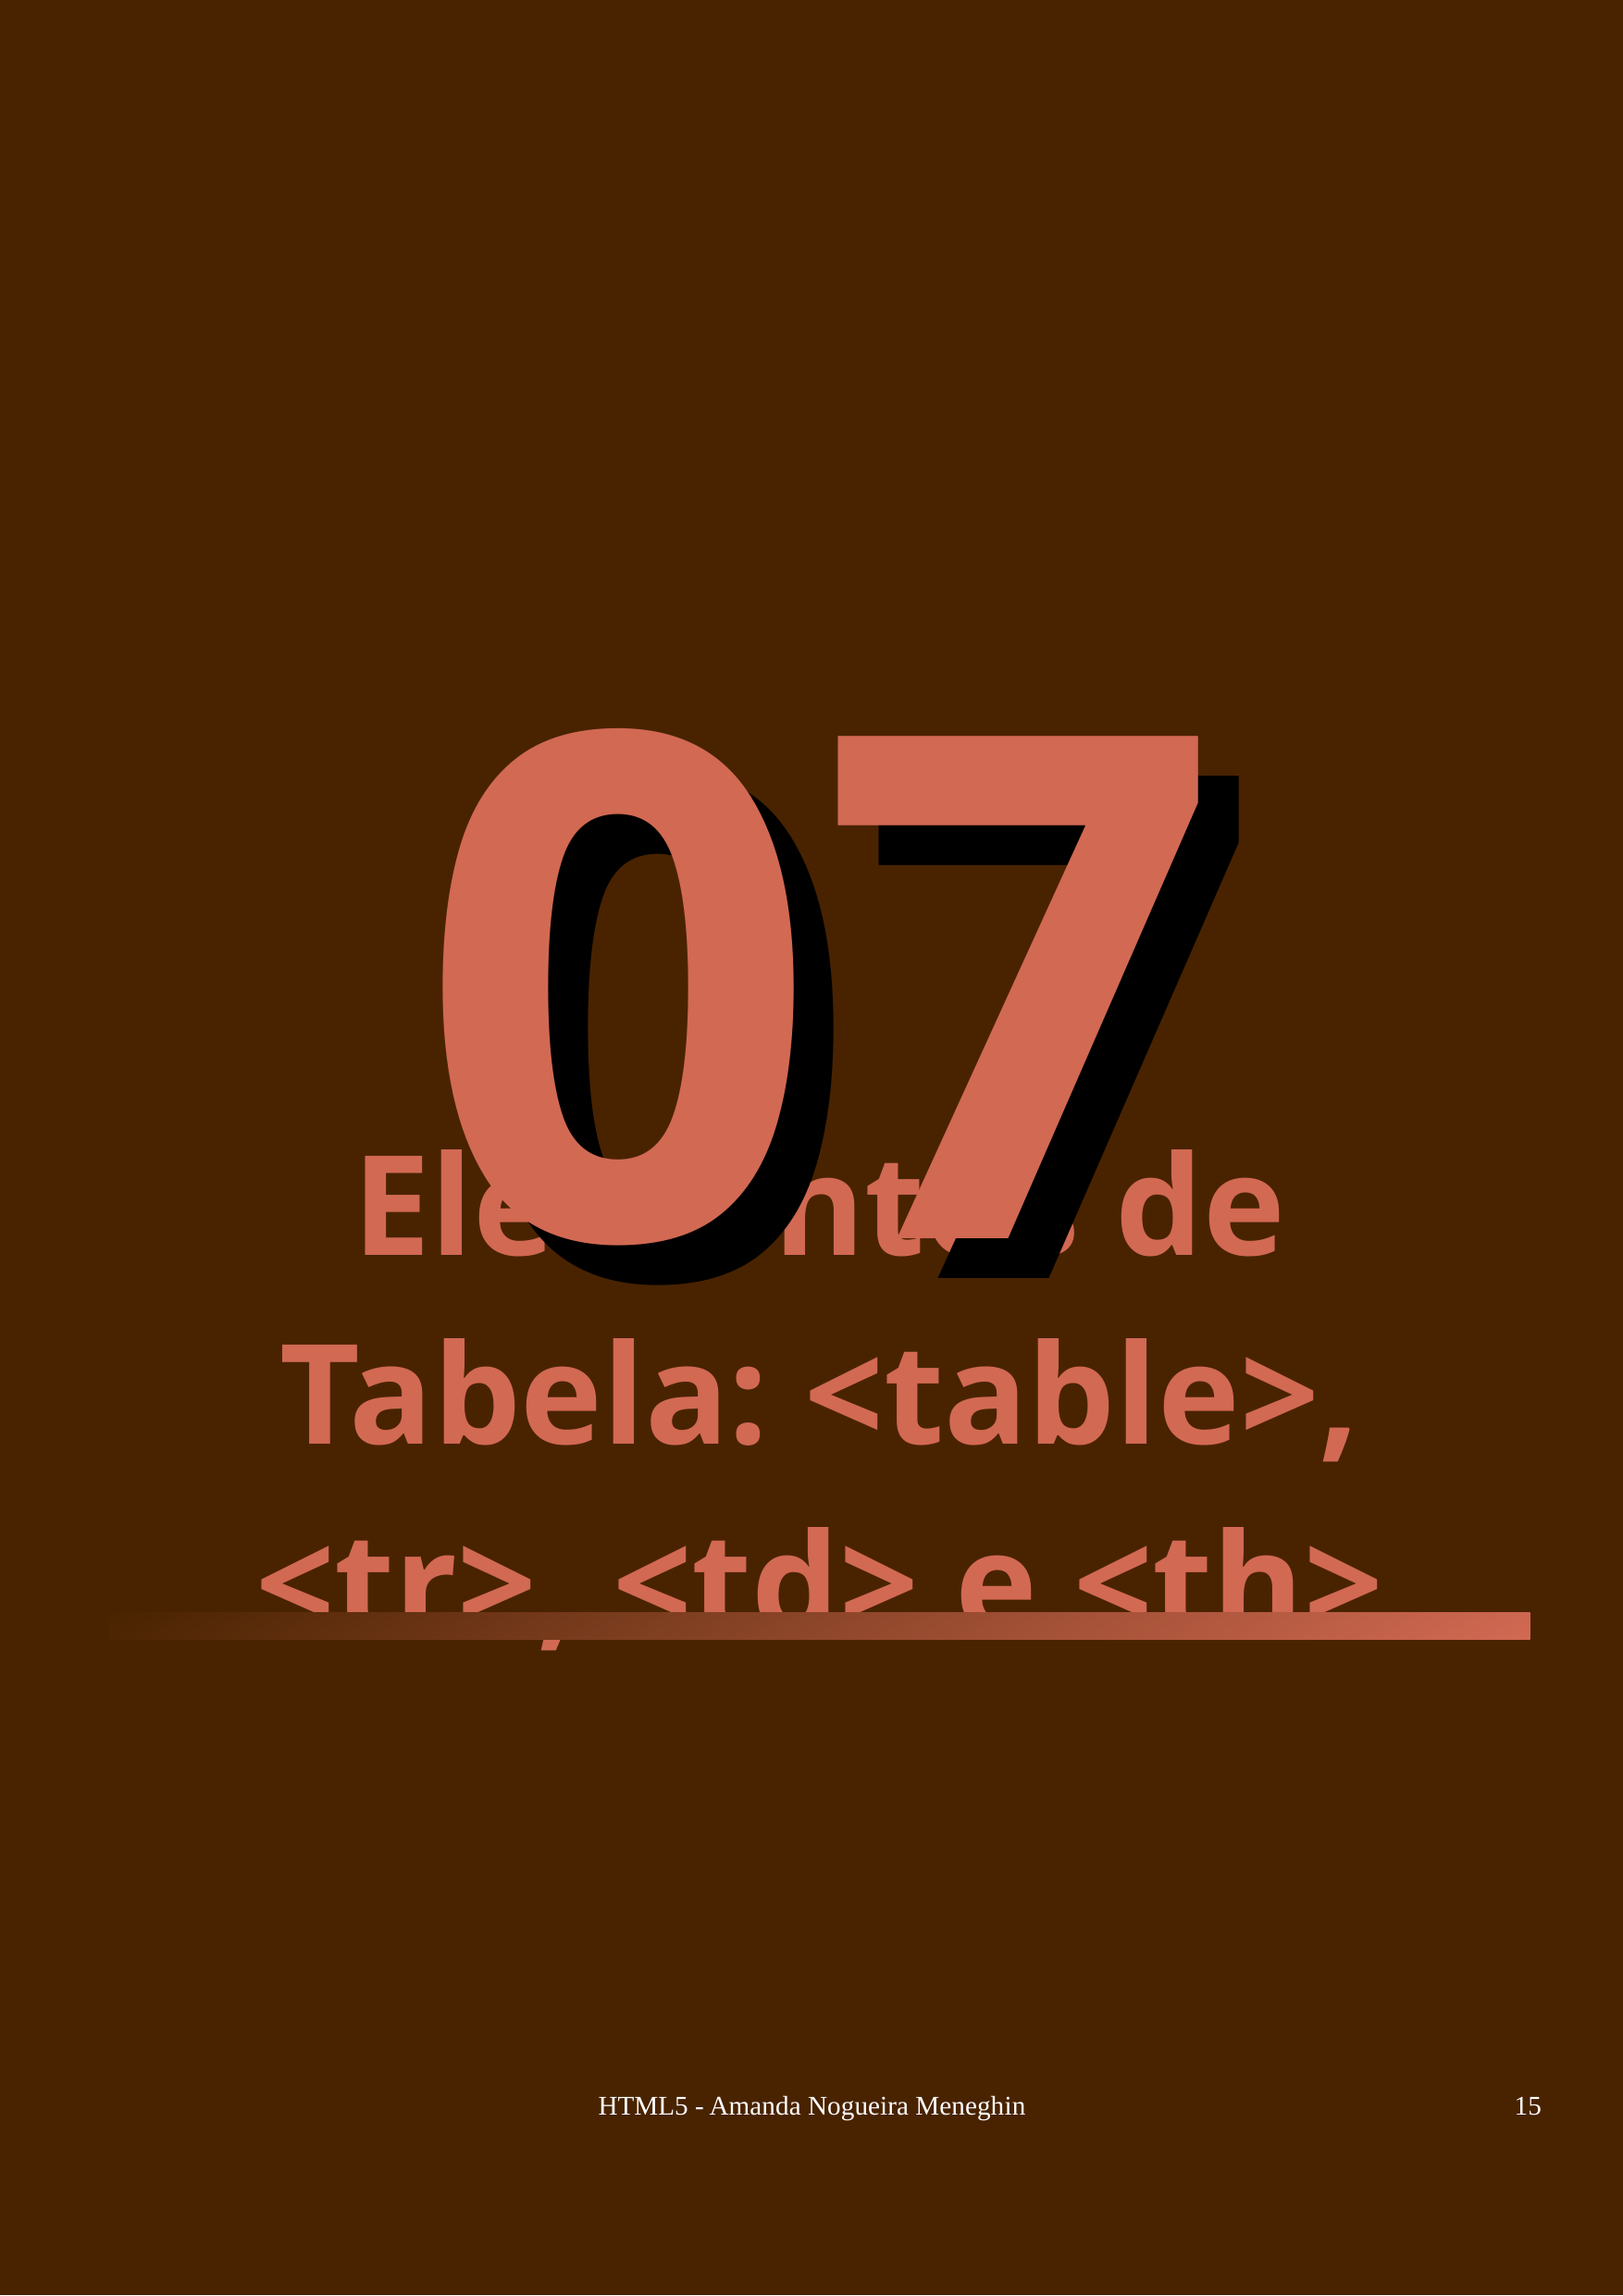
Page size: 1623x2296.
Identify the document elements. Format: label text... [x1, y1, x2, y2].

text_box [109, 1612, 1530, 1640]
text_box 07 [164, 546, 1476, 1385]
text_box Elementos de Tabela: <table>, <tr>, <td> e <th> [109, 1139, 1530, 1612]
